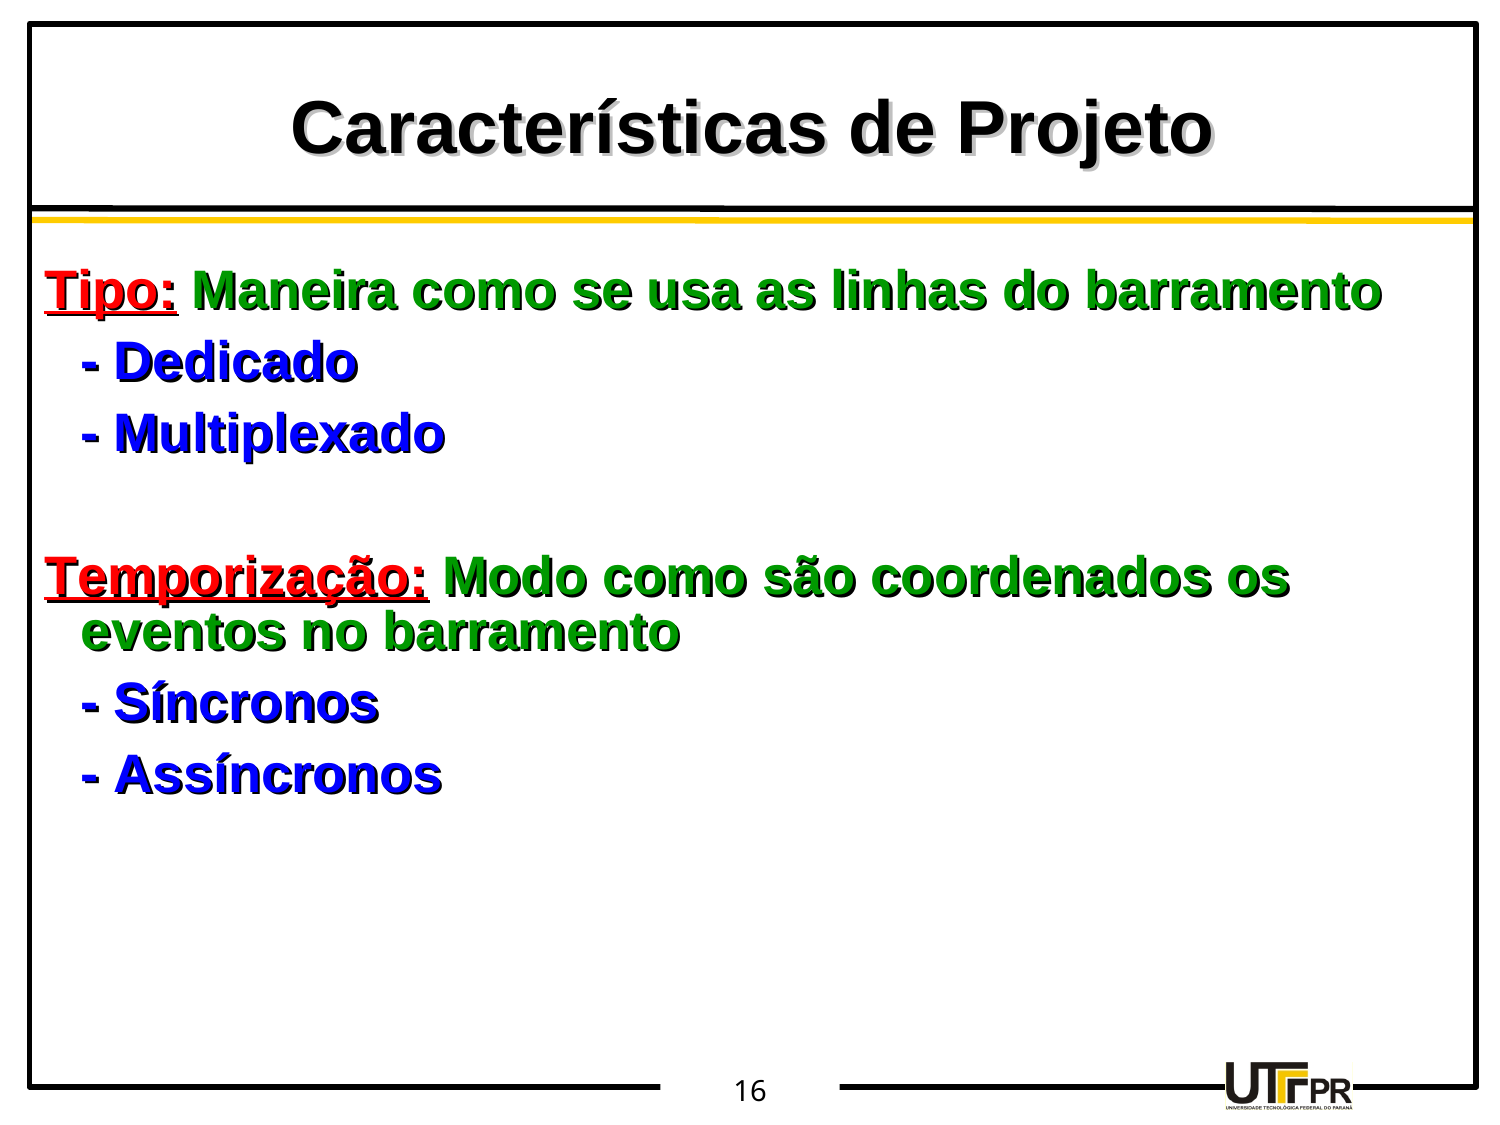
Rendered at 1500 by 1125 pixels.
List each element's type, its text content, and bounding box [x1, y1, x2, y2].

title Características de Projeto [29, 85, 1477, 180]
list Tipo: Maneira como se usa as linhas do barramento - Dedicado - Multiplexado Temporização: Modo como são coordenados os eventos no barramento - Síncronos - Assíncronos [29, 257, 1459, 1027]
picture [1225, 1062, 1353, 1110]
